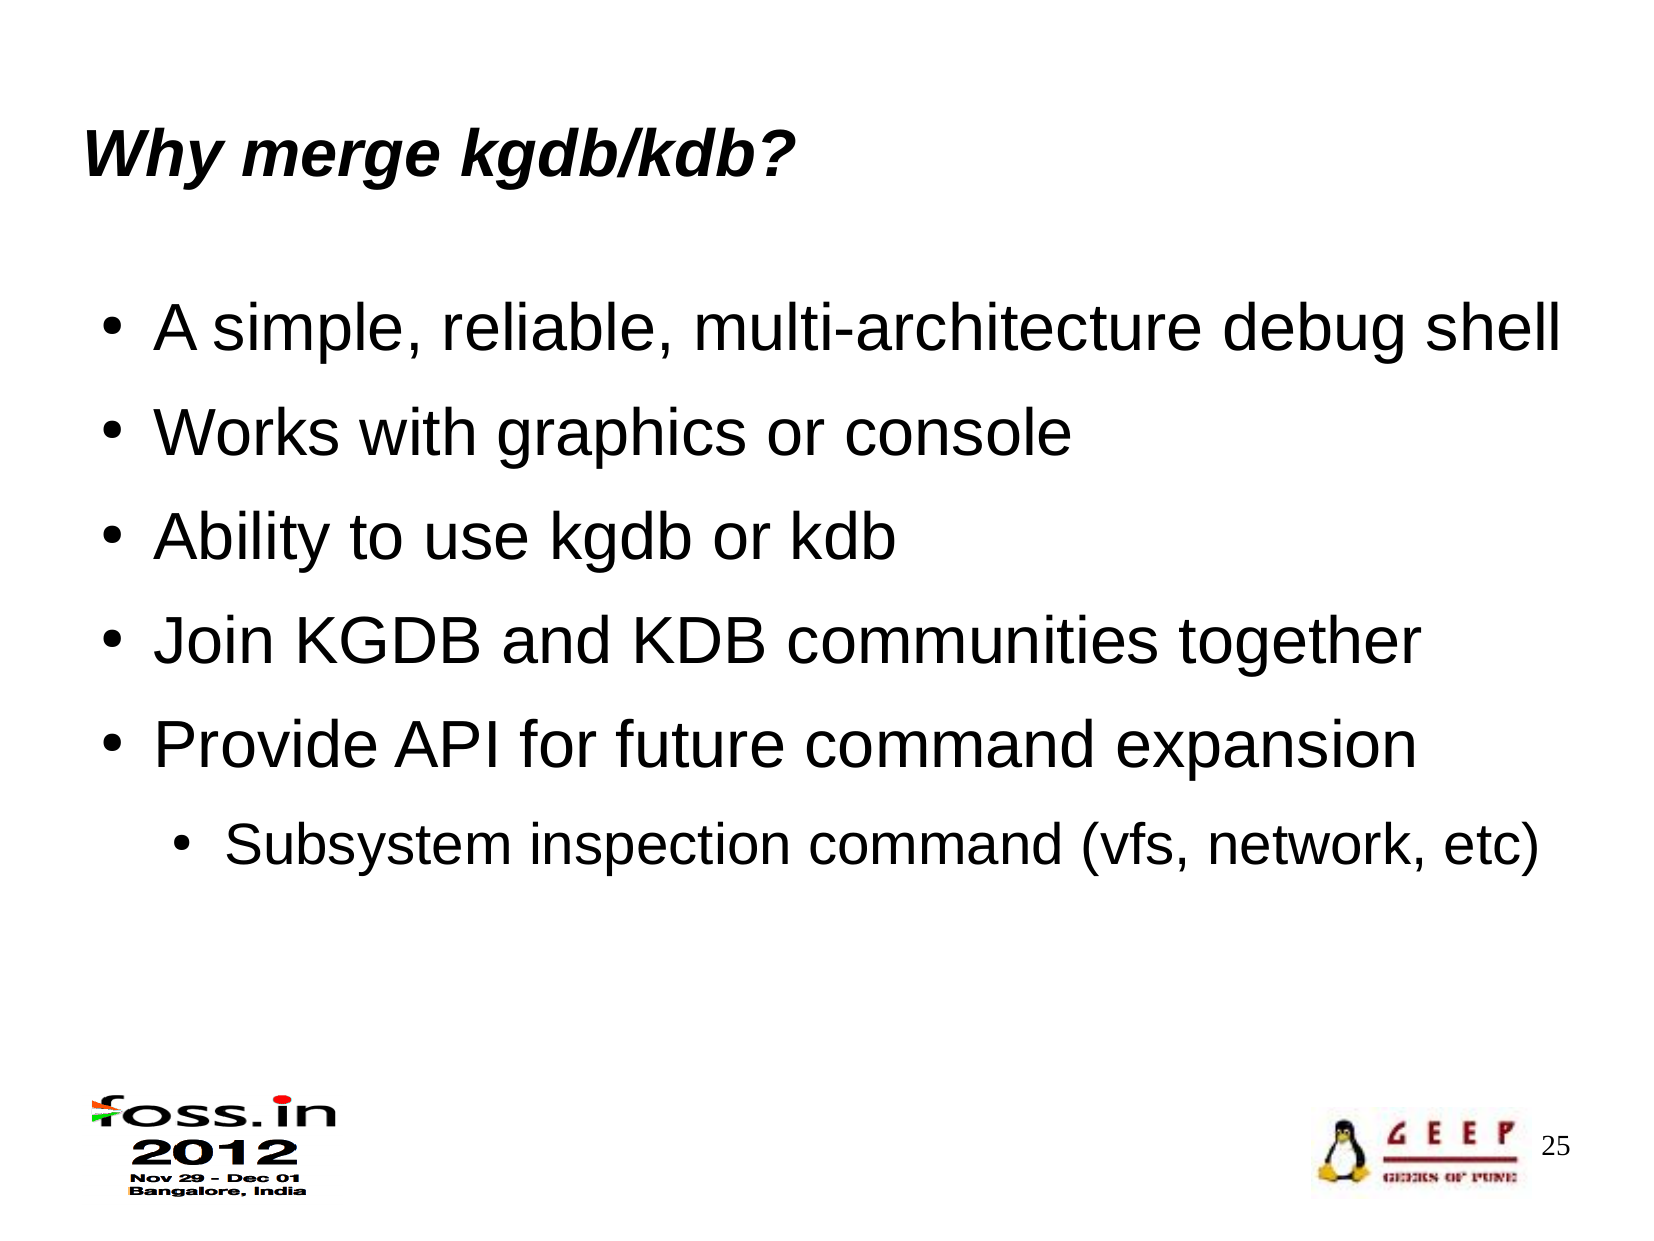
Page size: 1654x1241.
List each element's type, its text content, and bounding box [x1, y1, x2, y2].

picture [82, 1086, 343, 1205]
list A simple, reliable, multi-architecture debug shell Works with graphics or console Ability to use kgdb or kdb Join KGDB and KDB communities together Provide API for future command expansion Subsystem inspection command (vfs, network, etc) [82, 290, 1571, 1010]
picture [1311, 1107, 1532, 1200]
title Why merge kgdb/kdb? [82, 49, 1571, 257]
